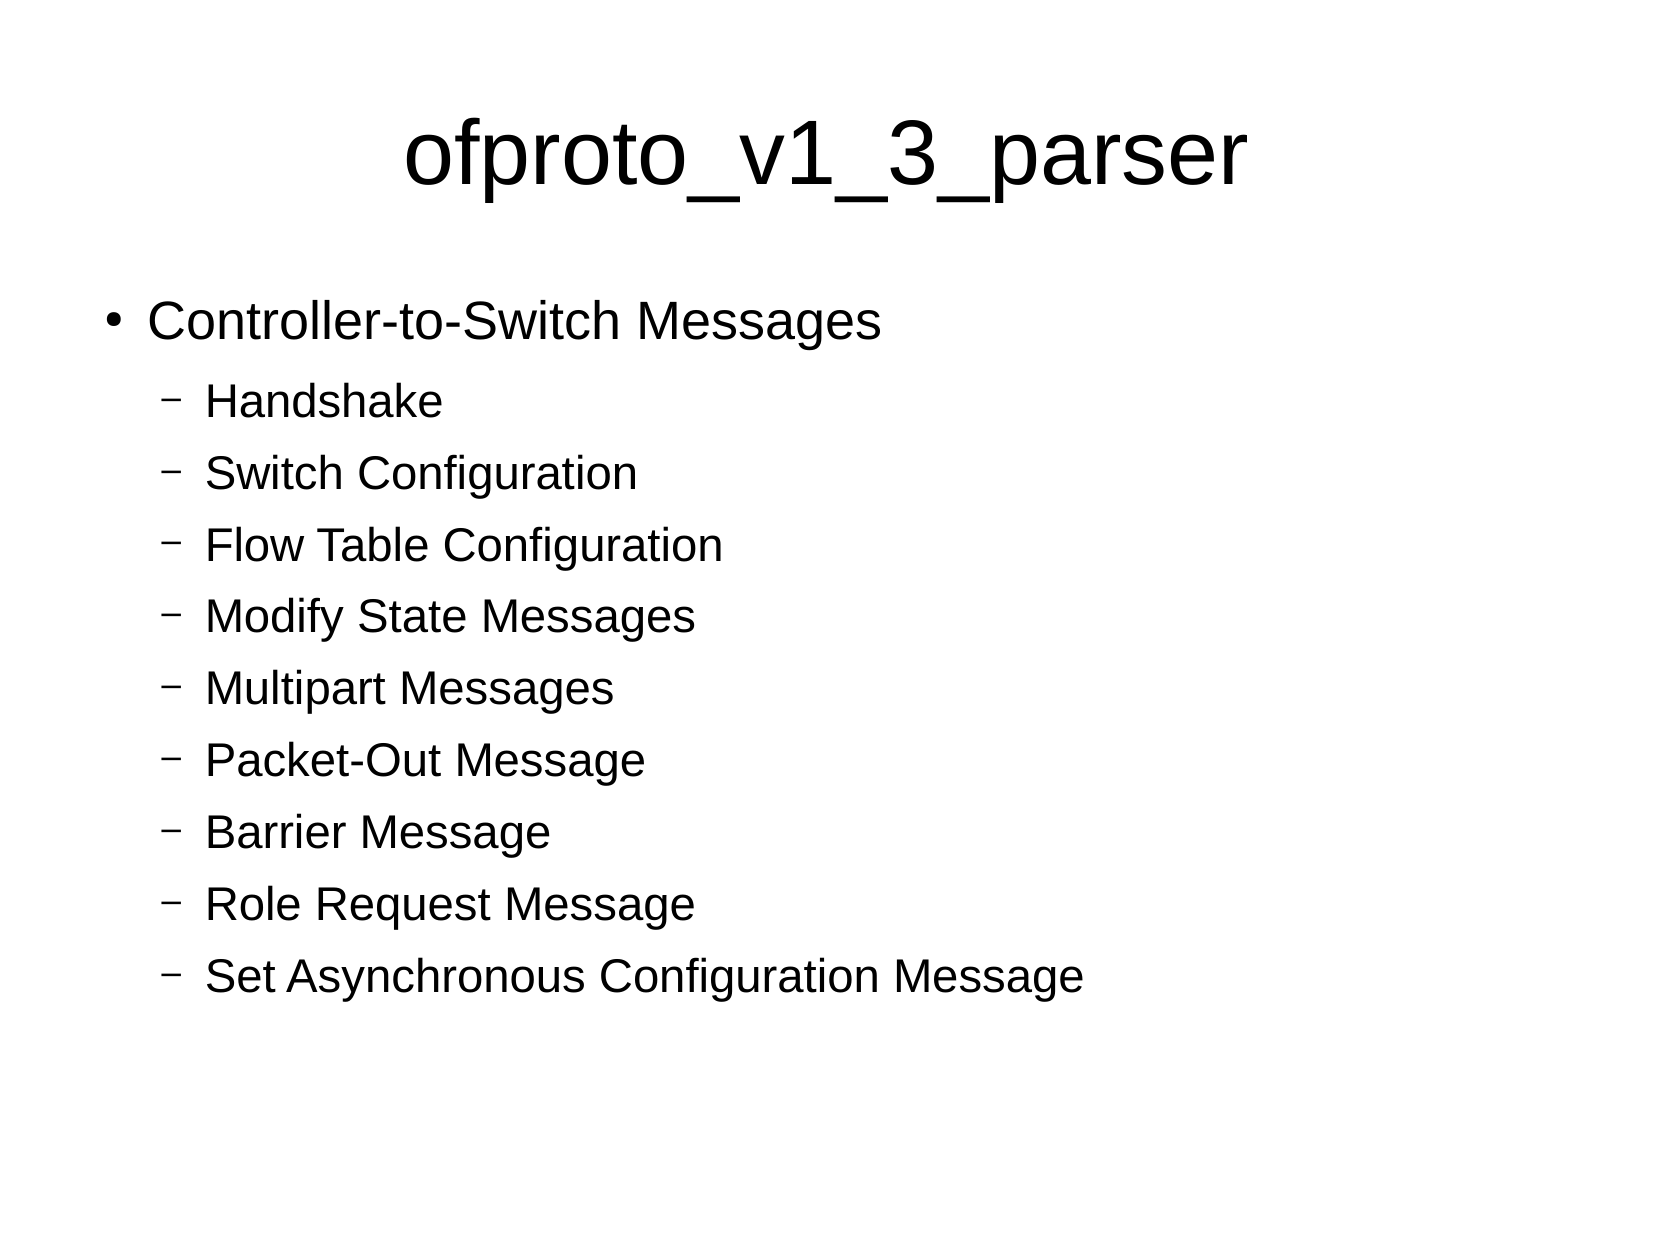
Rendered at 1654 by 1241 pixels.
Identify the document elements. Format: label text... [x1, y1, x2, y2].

list Controller-to-Switch Messages Handshake Switch Configuration Flow Table Configuration Modify State Messages Multipart Messages Packet-Out Message Barrier Message Role Request Message Set Asynchronous Configuration Message [90, 290, 1579, 1010]
title ofproto_v1_3_parser [82, 49, 1571, 257]
